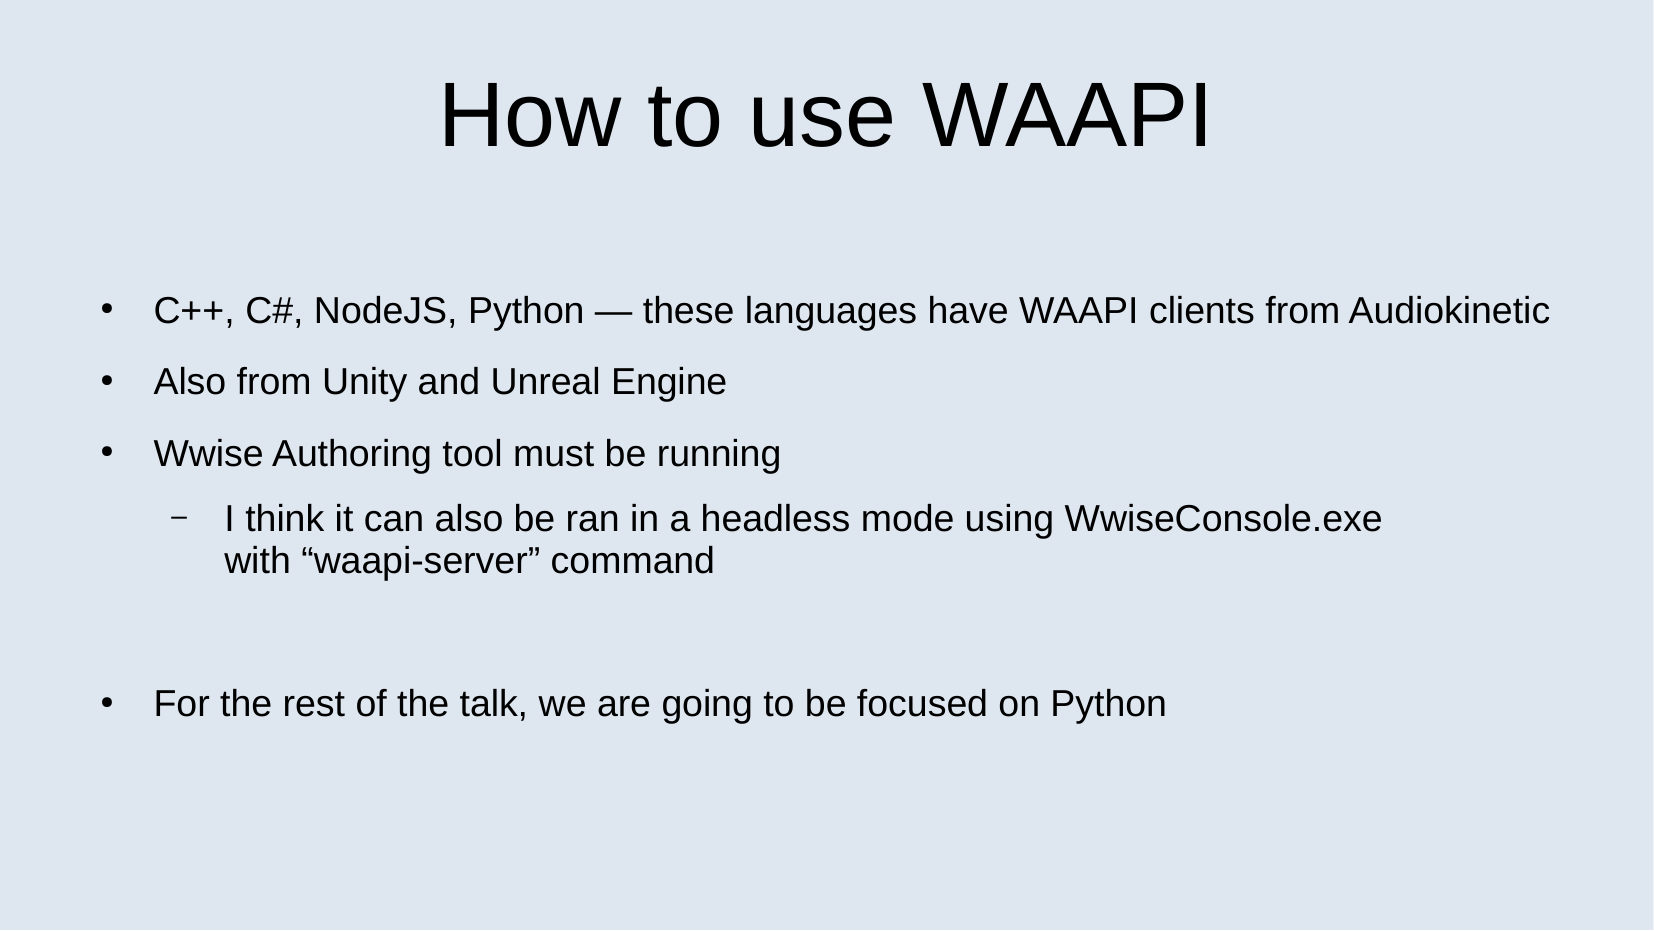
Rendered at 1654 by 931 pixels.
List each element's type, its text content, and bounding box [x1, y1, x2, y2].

title How to use WAAPI [82, 37, 1571, 193]
list C++, C#, NodeJS, Python — these languages have WAAPI clients from Audiokinetic Also from Unity and Unreal Engine Wwise Authoring tool must be running I think it can also be ran in a headless mode using WwiseConsole.exe with “waapi-server” command For the rest of the talk, we are going to be focused on Python [82, 217, 1571, 886]
